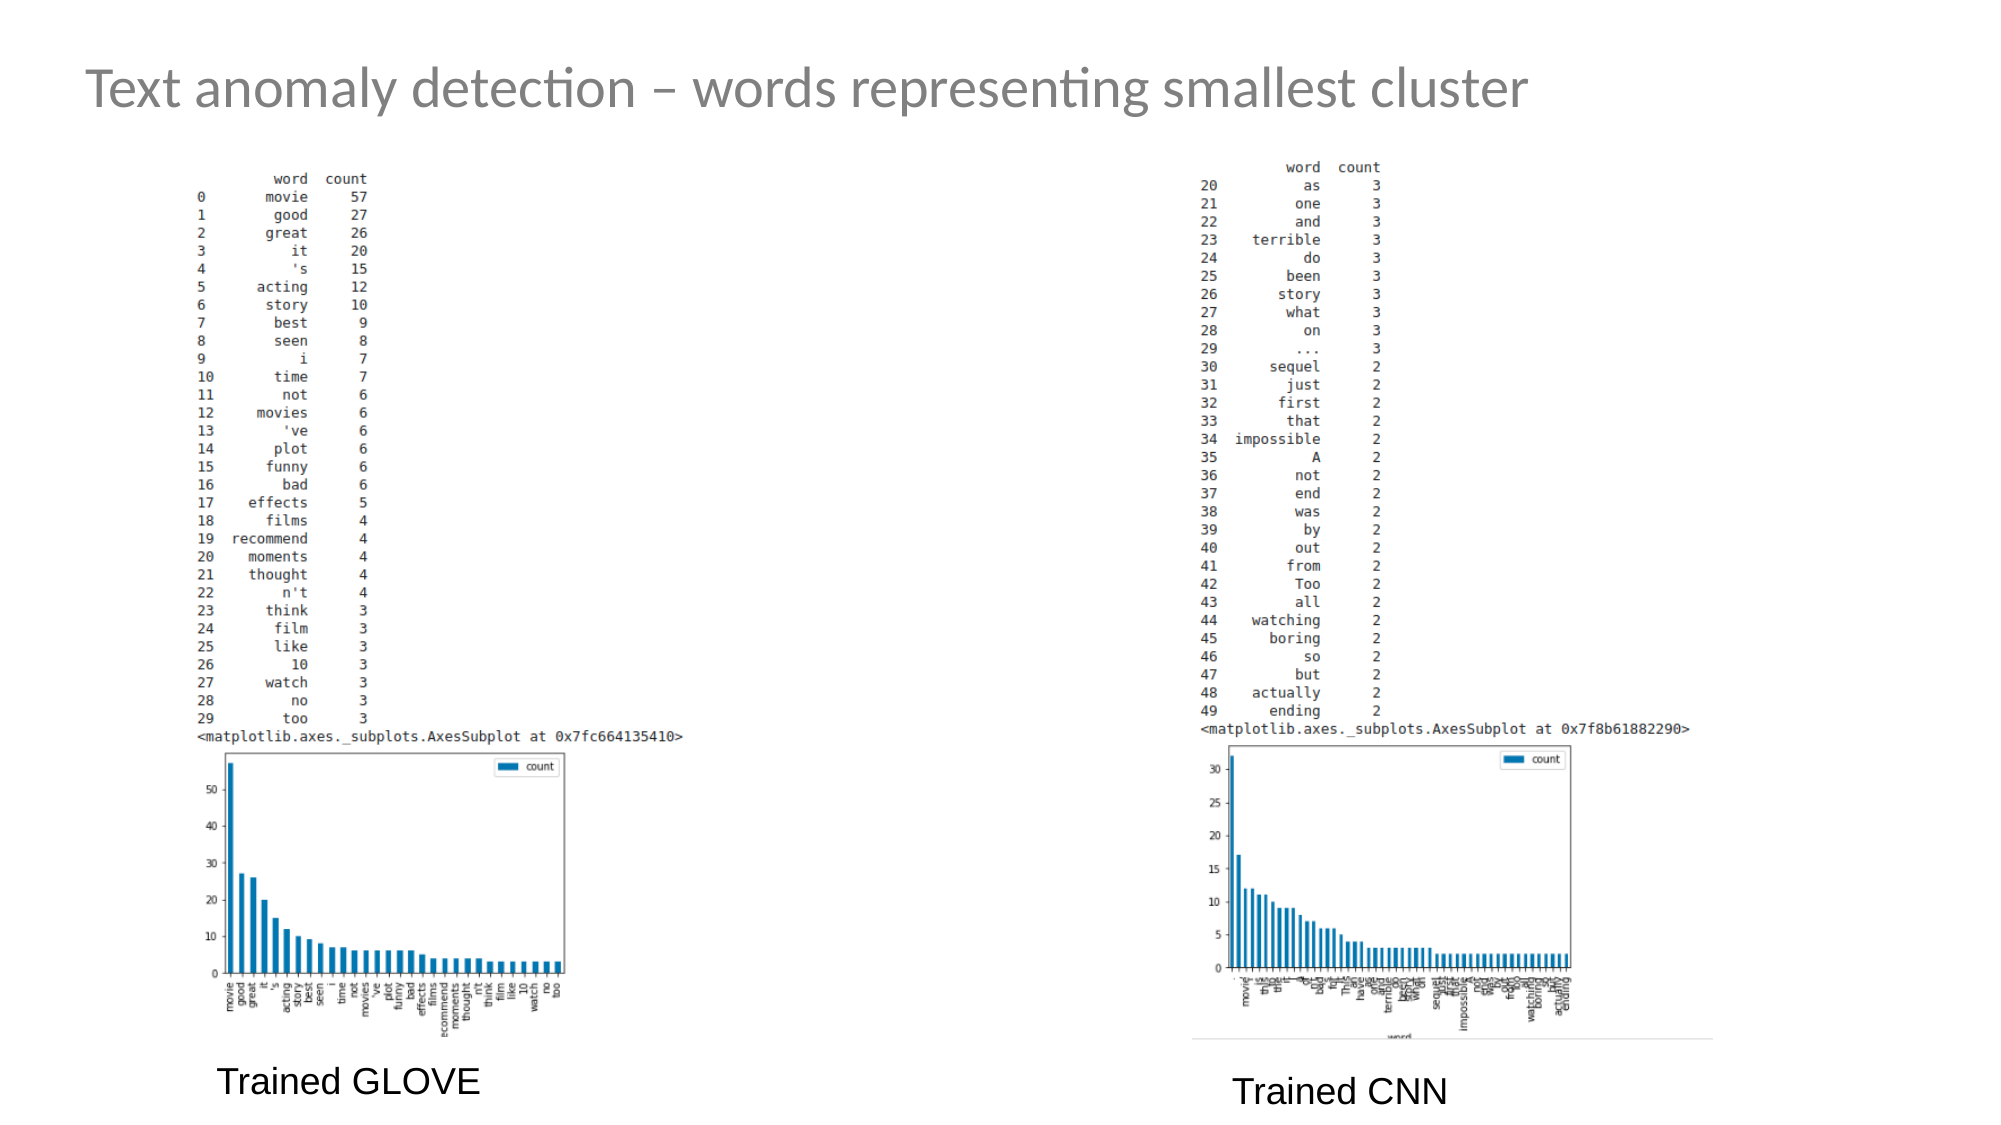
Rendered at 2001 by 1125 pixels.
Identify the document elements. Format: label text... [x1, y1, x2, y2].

text_box Trained GLOVE [201, 1053, 497, 1111]
picture [1192, 198, 1713, 1052]
picture [191, 198, 697, 1037]
title Text anomaly detection – words representing smallest cluster [70, 0, 1796, 198]
text_box Trained CNN [1217, 1062, 1464, 1120]
